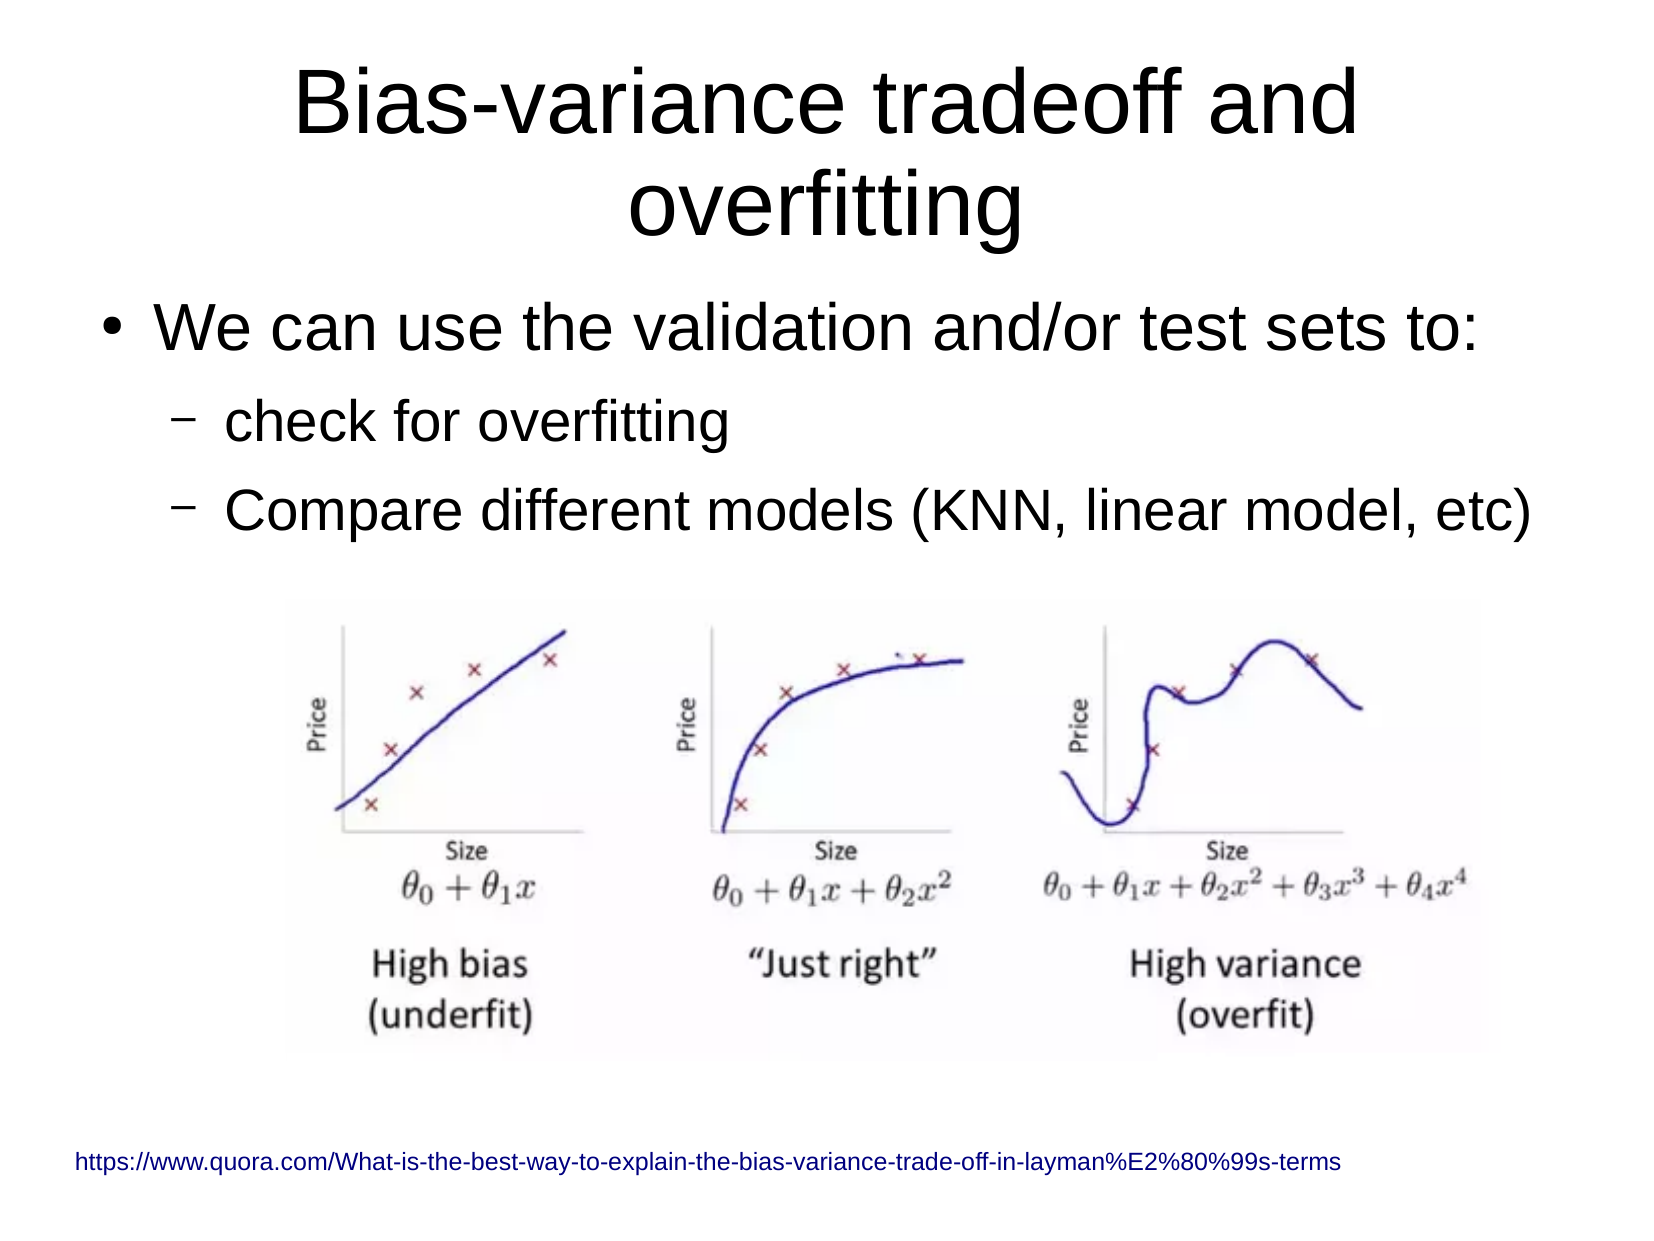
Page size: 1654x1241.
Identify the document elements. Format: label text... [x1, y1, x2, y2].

text_box https://www.quora.com/What-is-the-best-way-to-explain-the-bias-variance-trade-off-in-layman%E2%80%99s-terms [60, 1140, 1441, 1201]
picture [285, 599, 1501, 1061]
list We can use the validation and/or test sets to: check for overfitting Compare different models (KNN, linear model, etc) [82, 290, 1571, 1010]
title Bias-variance tradeoff and overfitting [82, 49, 1571, 257]
